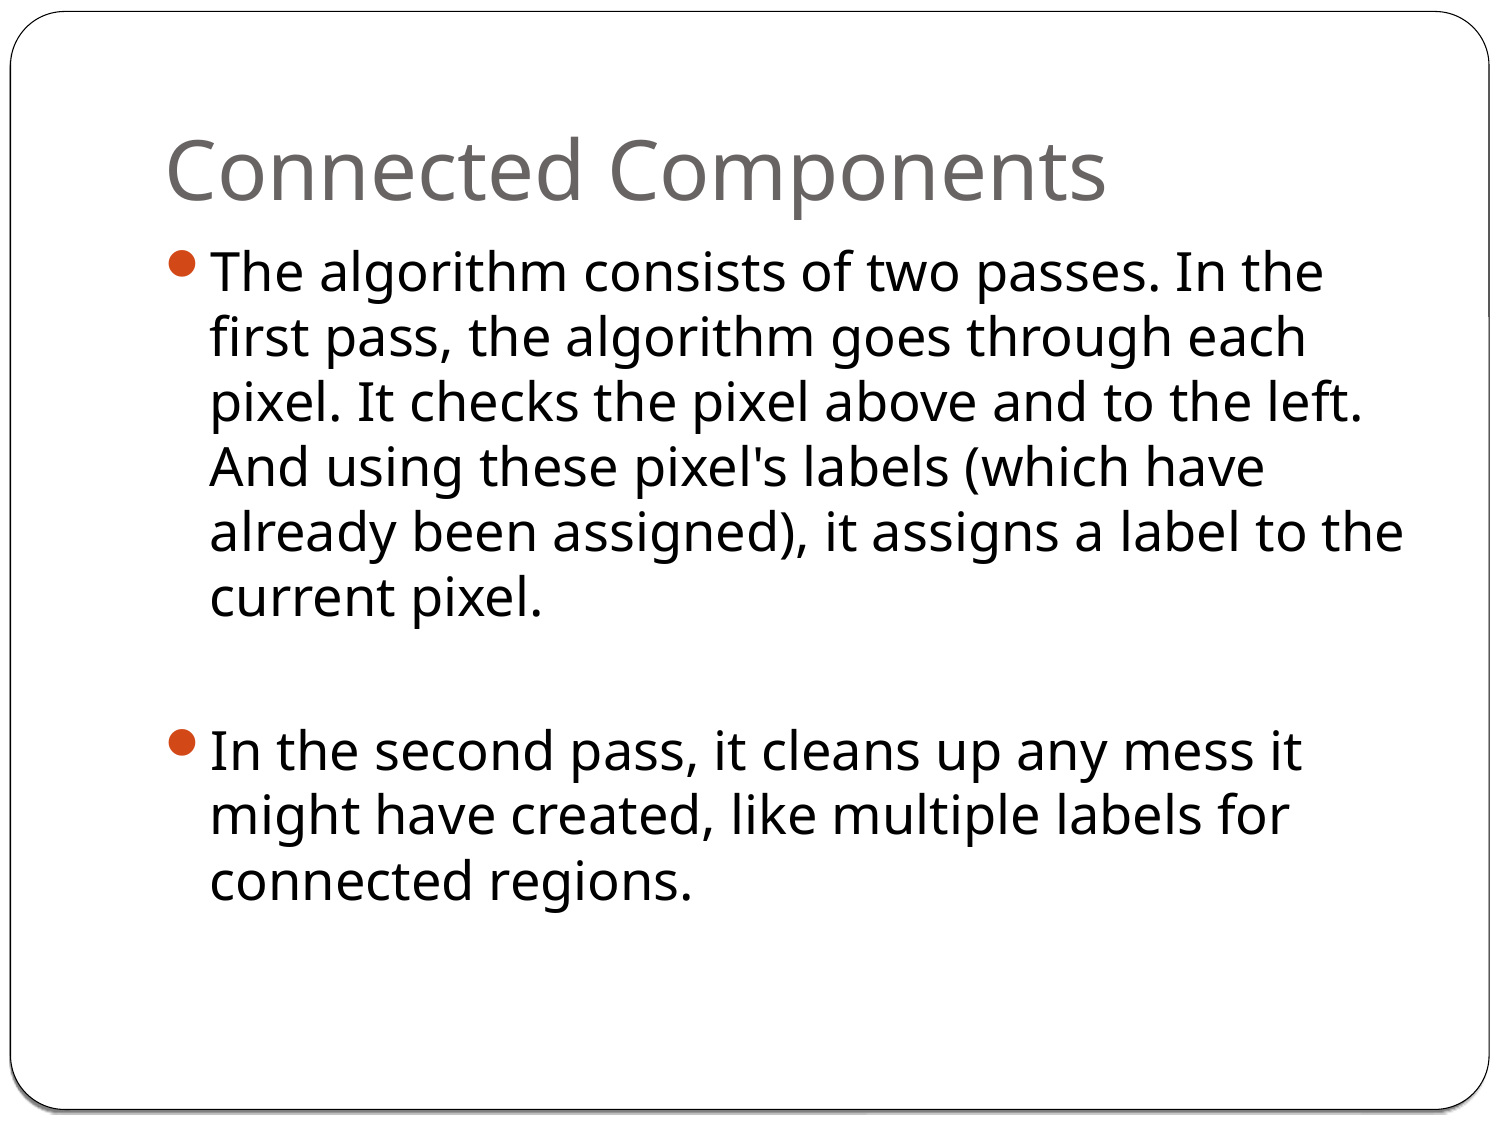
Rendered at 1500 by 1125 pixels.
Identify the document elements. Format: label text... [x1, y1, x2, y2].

title Connected Components [150, 45, 1425, 233]
list The algorithm consists of two passes. In the first pass, the algorithm goes through each pixel. It checks the pixel above and to the left. And using these pixel's labels (which have already been assigned), it assigns a label to the current pixel. In the second pass, it cleans up any mess it might have created, like multiple labels for connected regions. [150, 237, 1425, 988]
